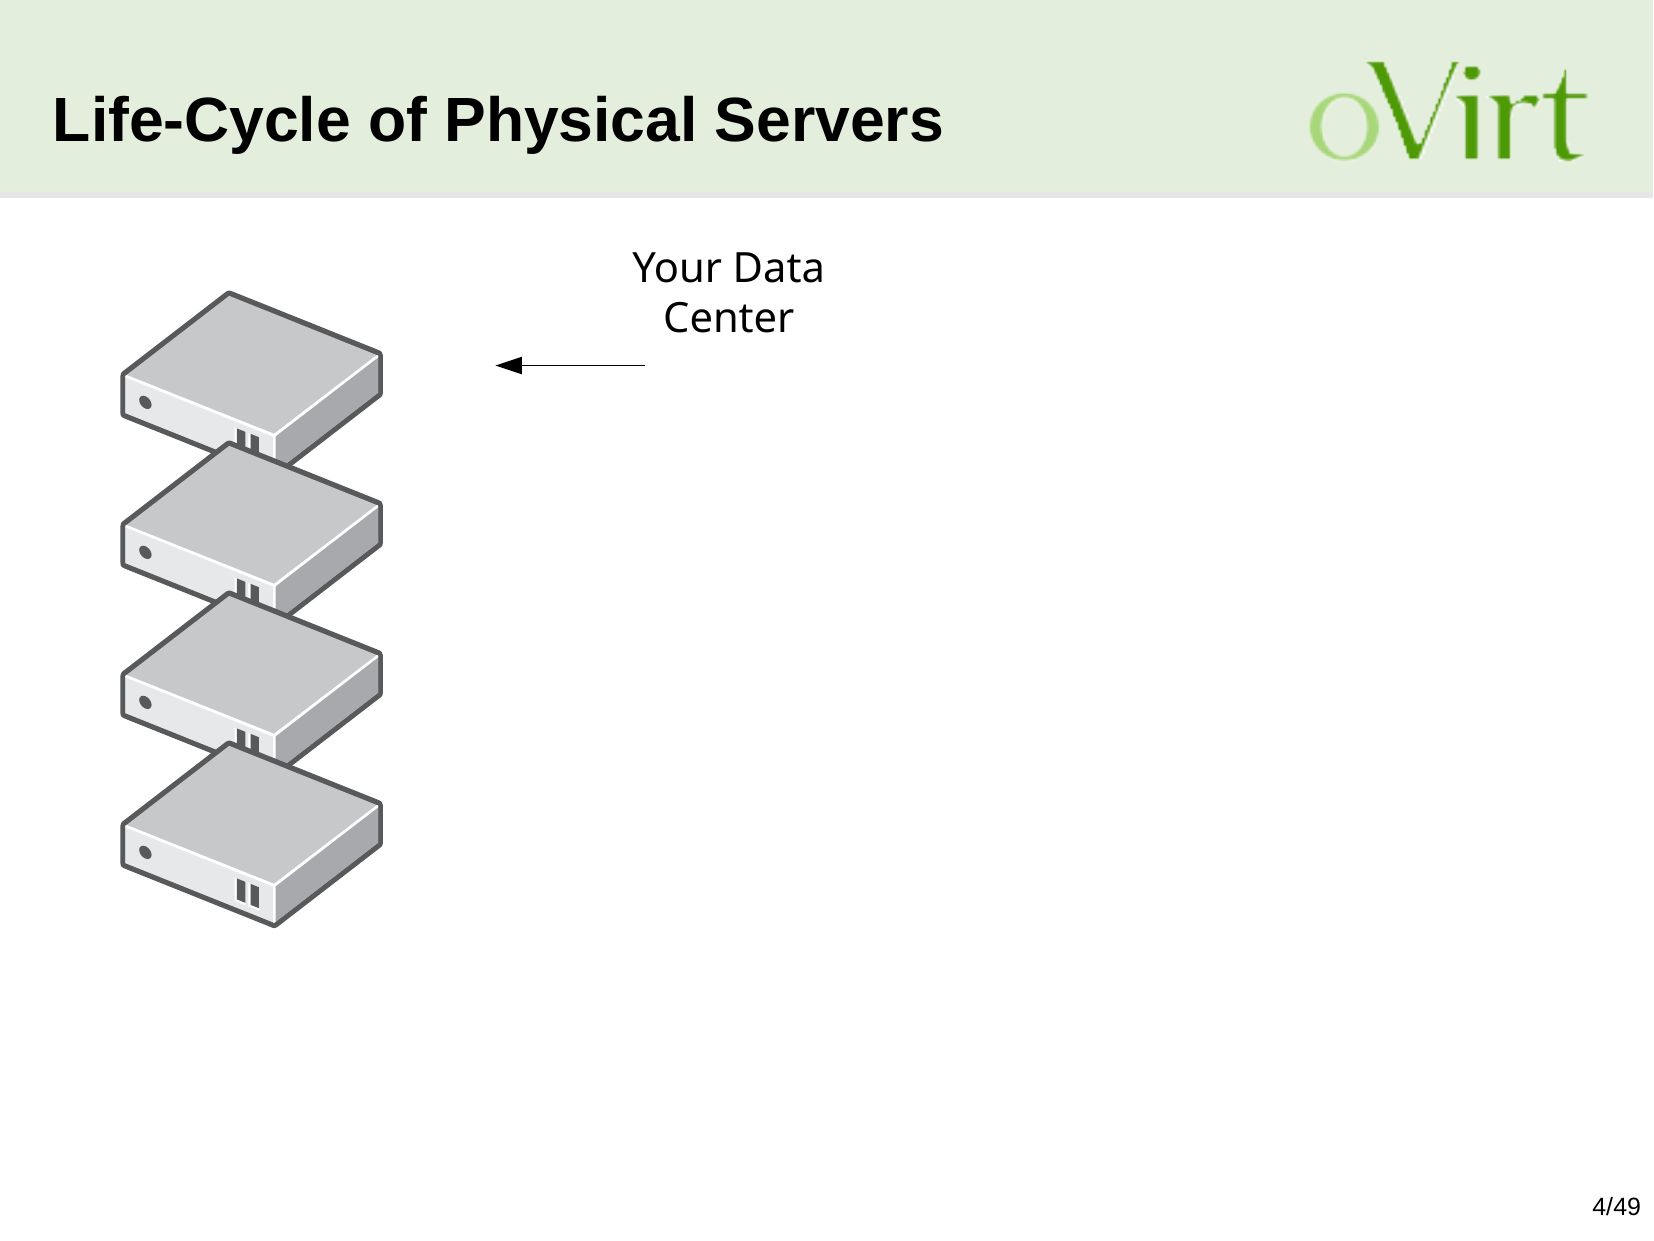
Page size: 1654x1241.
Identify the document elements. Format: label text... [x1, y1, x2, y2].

picture [1289, 36, 1613, 181]
title Life-Cycle of Physical Servers [52, 14, 1330, 154]
text_box Your Data Center [570, 233, 888, 350]
picture [120, 290, 383, 929]
